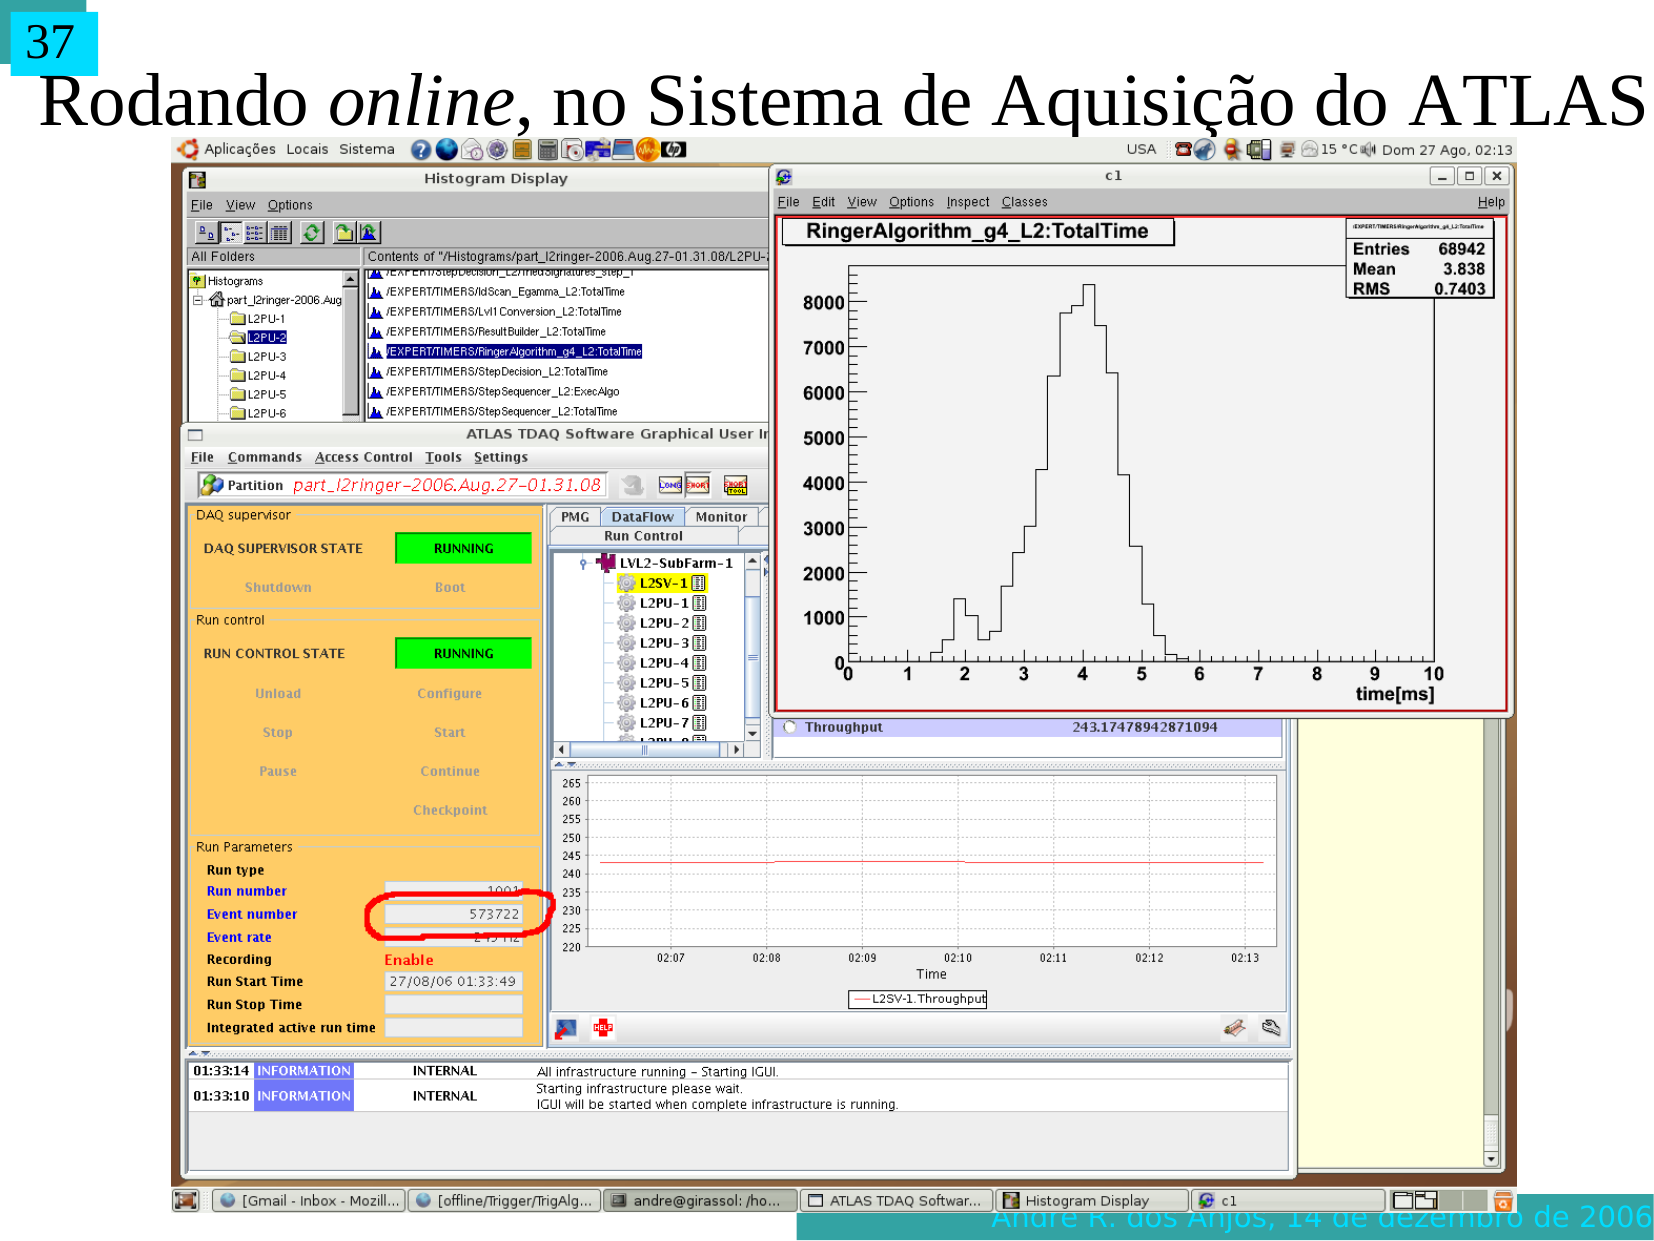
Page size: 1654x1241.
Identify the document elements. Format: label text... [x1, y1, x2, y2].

title Rodando online, no Sistema de Aquisição do ATLAS [17, 41, 1654, 160]
picture [171, 137, 1517, 1213]
